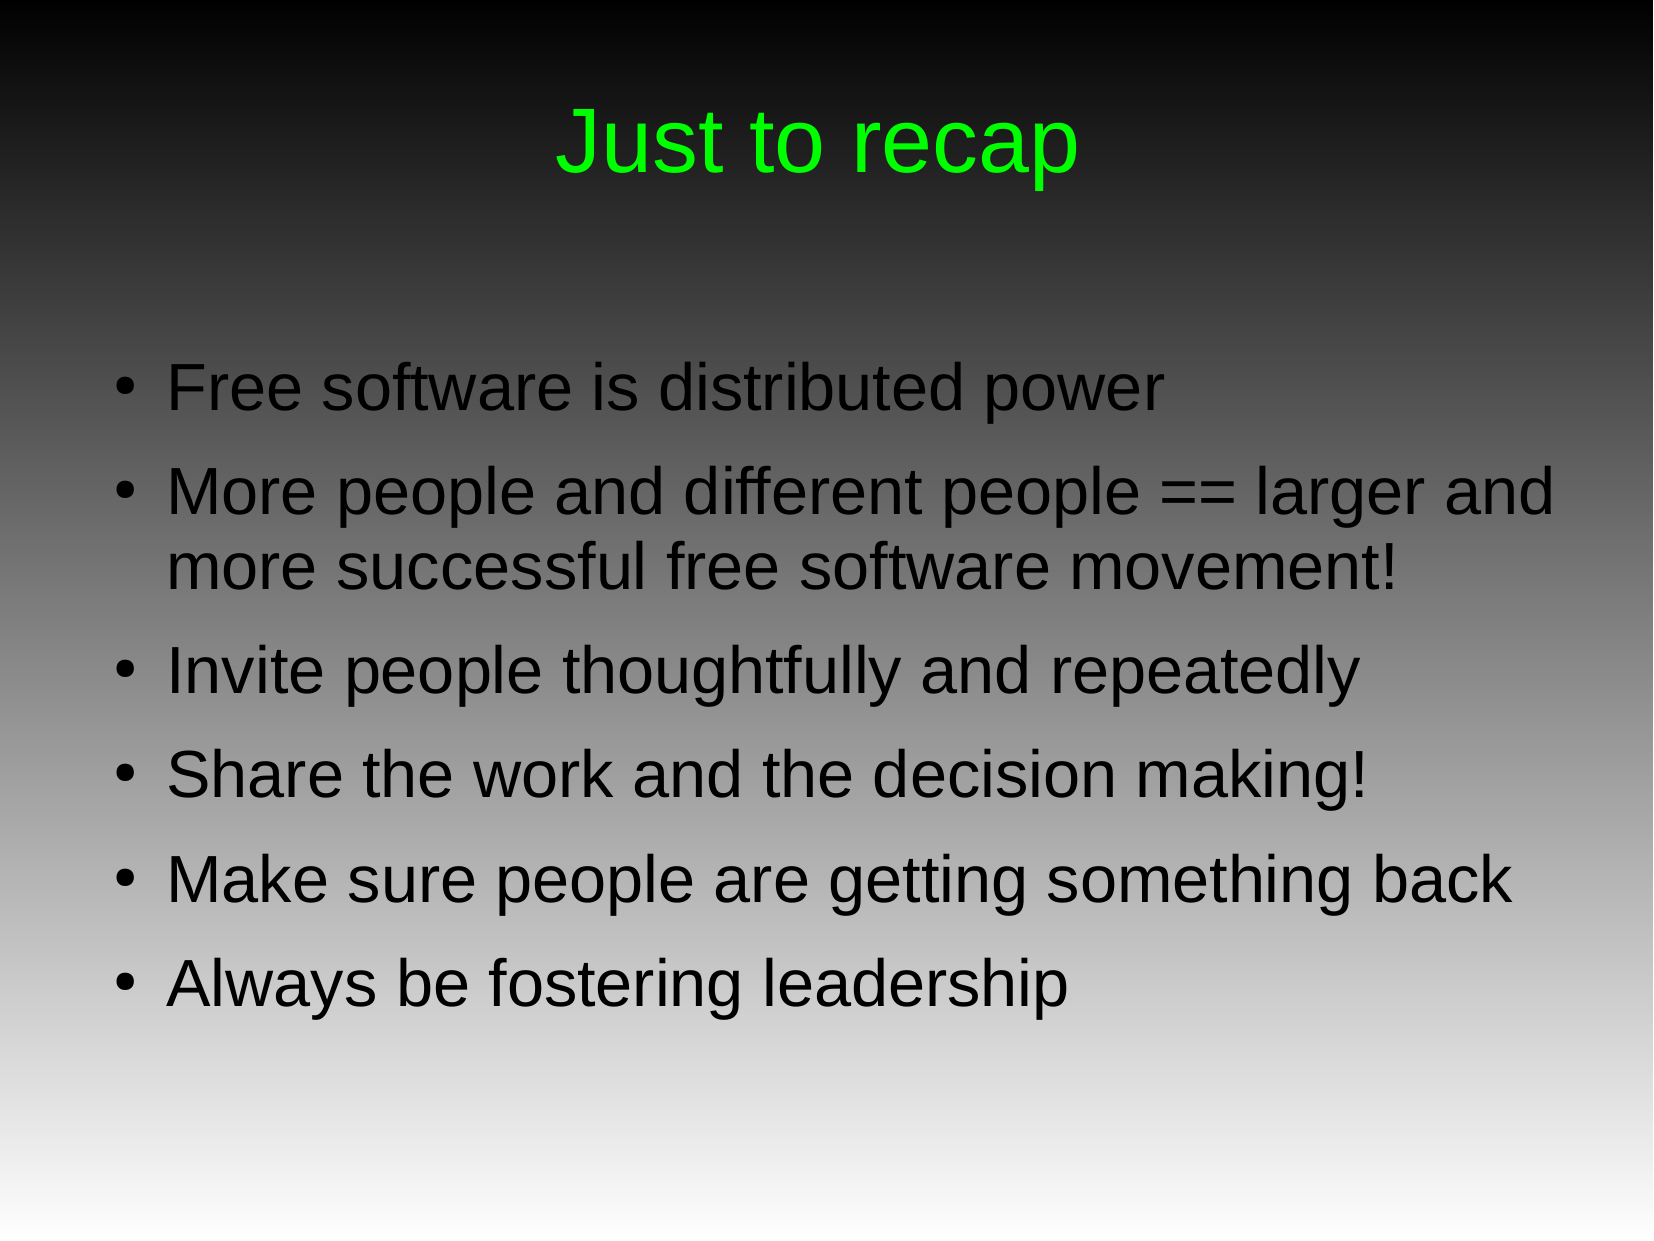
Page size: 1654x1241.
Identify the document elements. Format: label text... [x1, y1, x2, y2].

title Just to recap [87, 37, 1576, 245]
list Free software is distributed power More people and different people == larger and more successful free software movement! Invite people thoughtfully and repeatedly Share the work and the decision making! Make sure people are getting something back Always be fostering leadership [95, 349, 1584, 1192]
